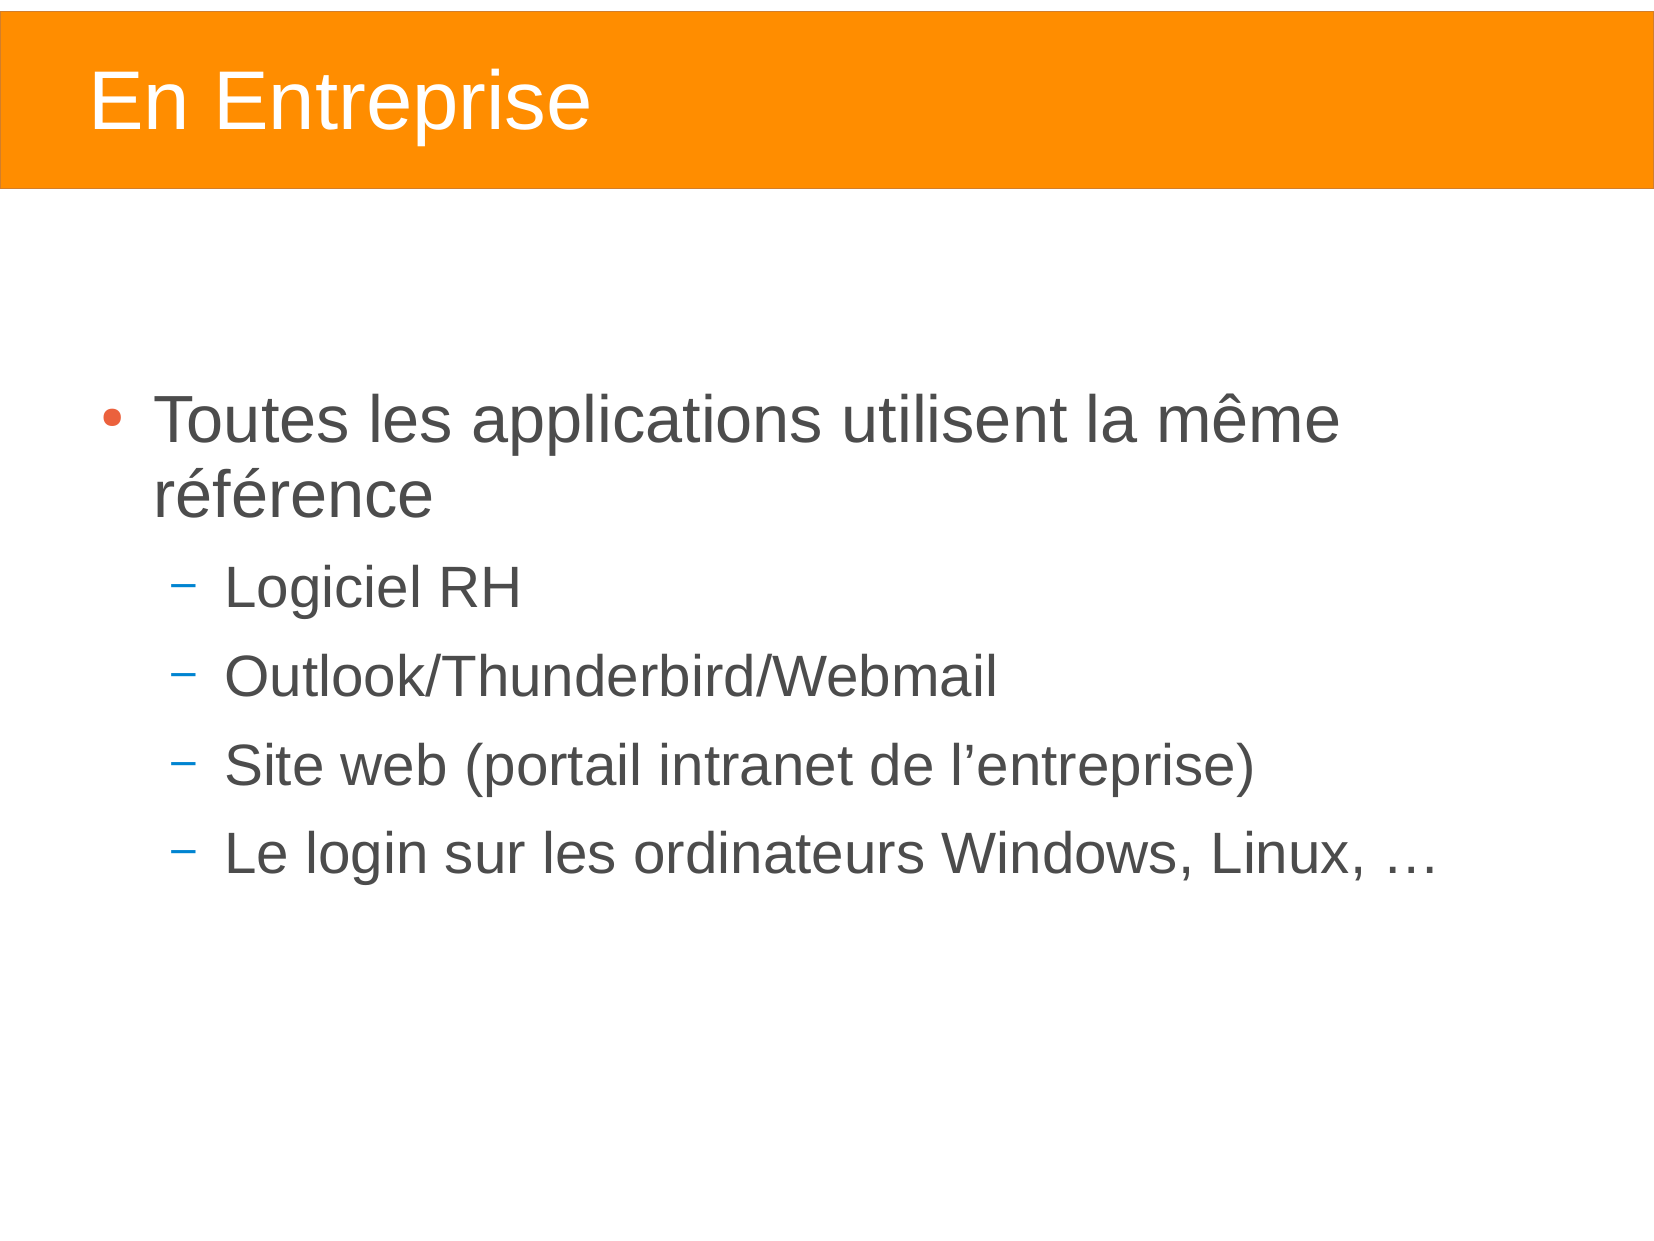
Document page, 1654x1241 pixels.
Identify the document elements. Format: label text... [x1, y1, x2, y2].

title En Entreprise [0, 11, 1654, 189]
list Toutes les applications utilisent la même référence Logiciel RH Outlook/Thunderbird/Webmail Site web (portail intranet de l’entreprise) Le login sur les ordinateurs Windows, Linux, … [82, 271, 1571, 1099]
